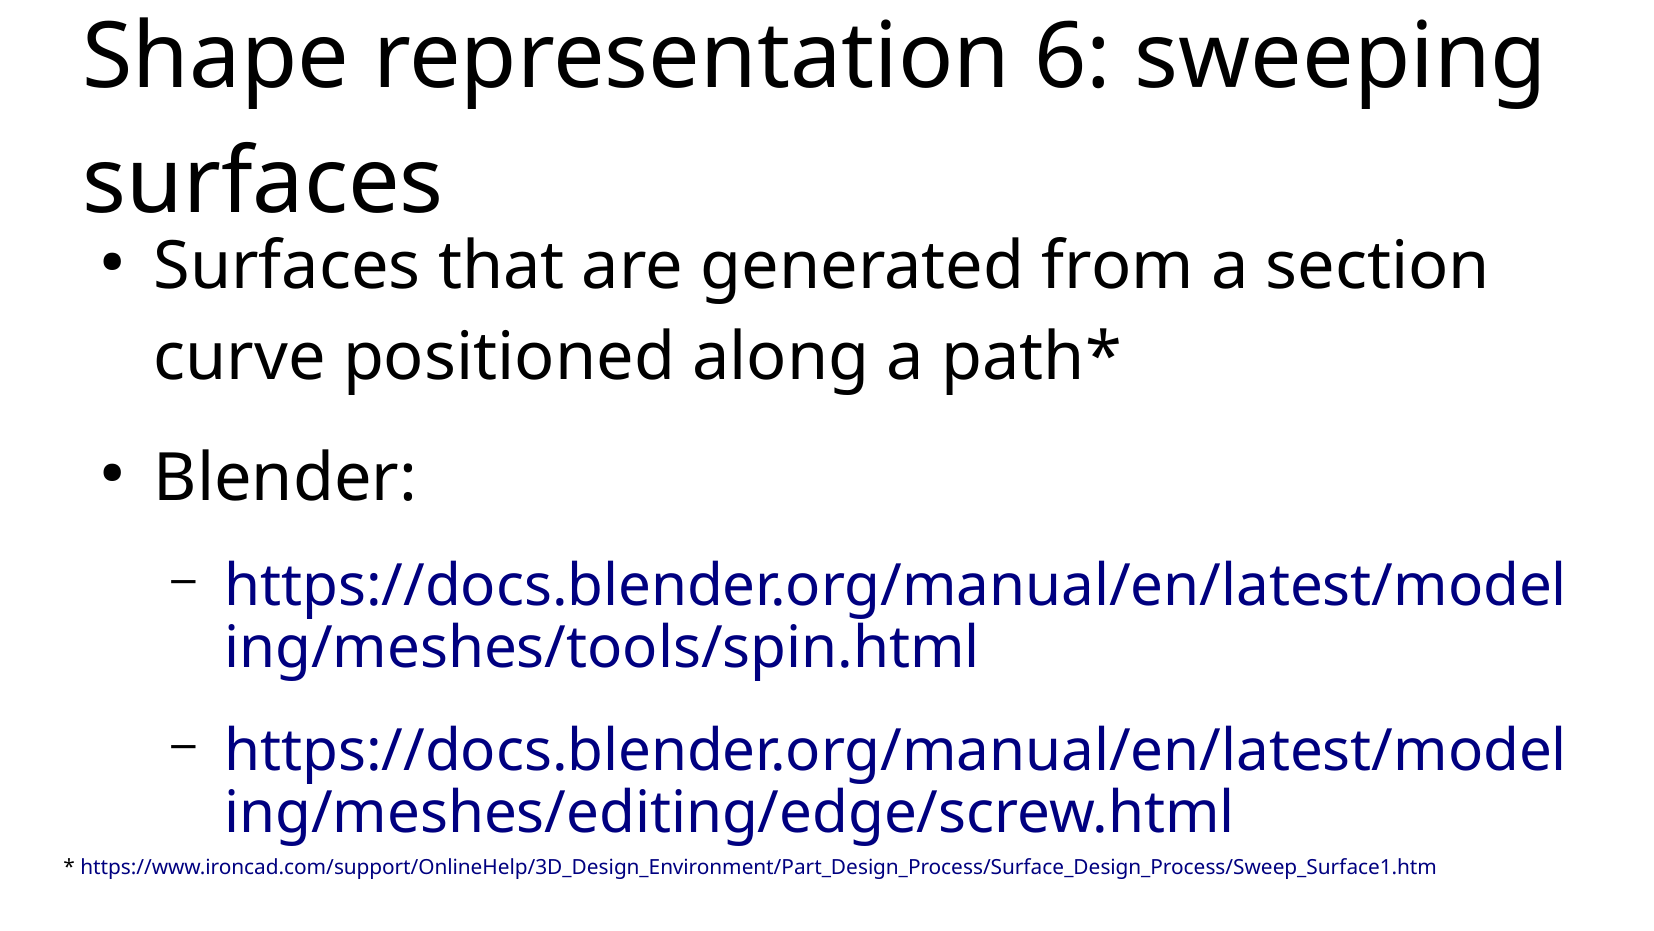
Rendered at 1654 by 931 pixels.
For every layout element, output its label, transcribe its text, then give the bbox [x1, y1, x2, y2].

list Surfaces that are generated from a section curve positioned along a path* Blender: https://docs.blender.org/manual/en/latest/modeling/meshes/tools/spin.html https://docs.blender.org/manual/en/latest/modeling/meshes/editing/edge/screw.html [82, 217, 1571, 758]
text_box * https://www.ironcad.com/support/OnlineHelp/3D_Design_Environment/Part_Design_Process/Surface_Design_Process/Sweep_Surface1.htm [48, 844, 1654, 886]
title Shape representation 6: sweeping surfaces [82, 37, 1571, 193]
